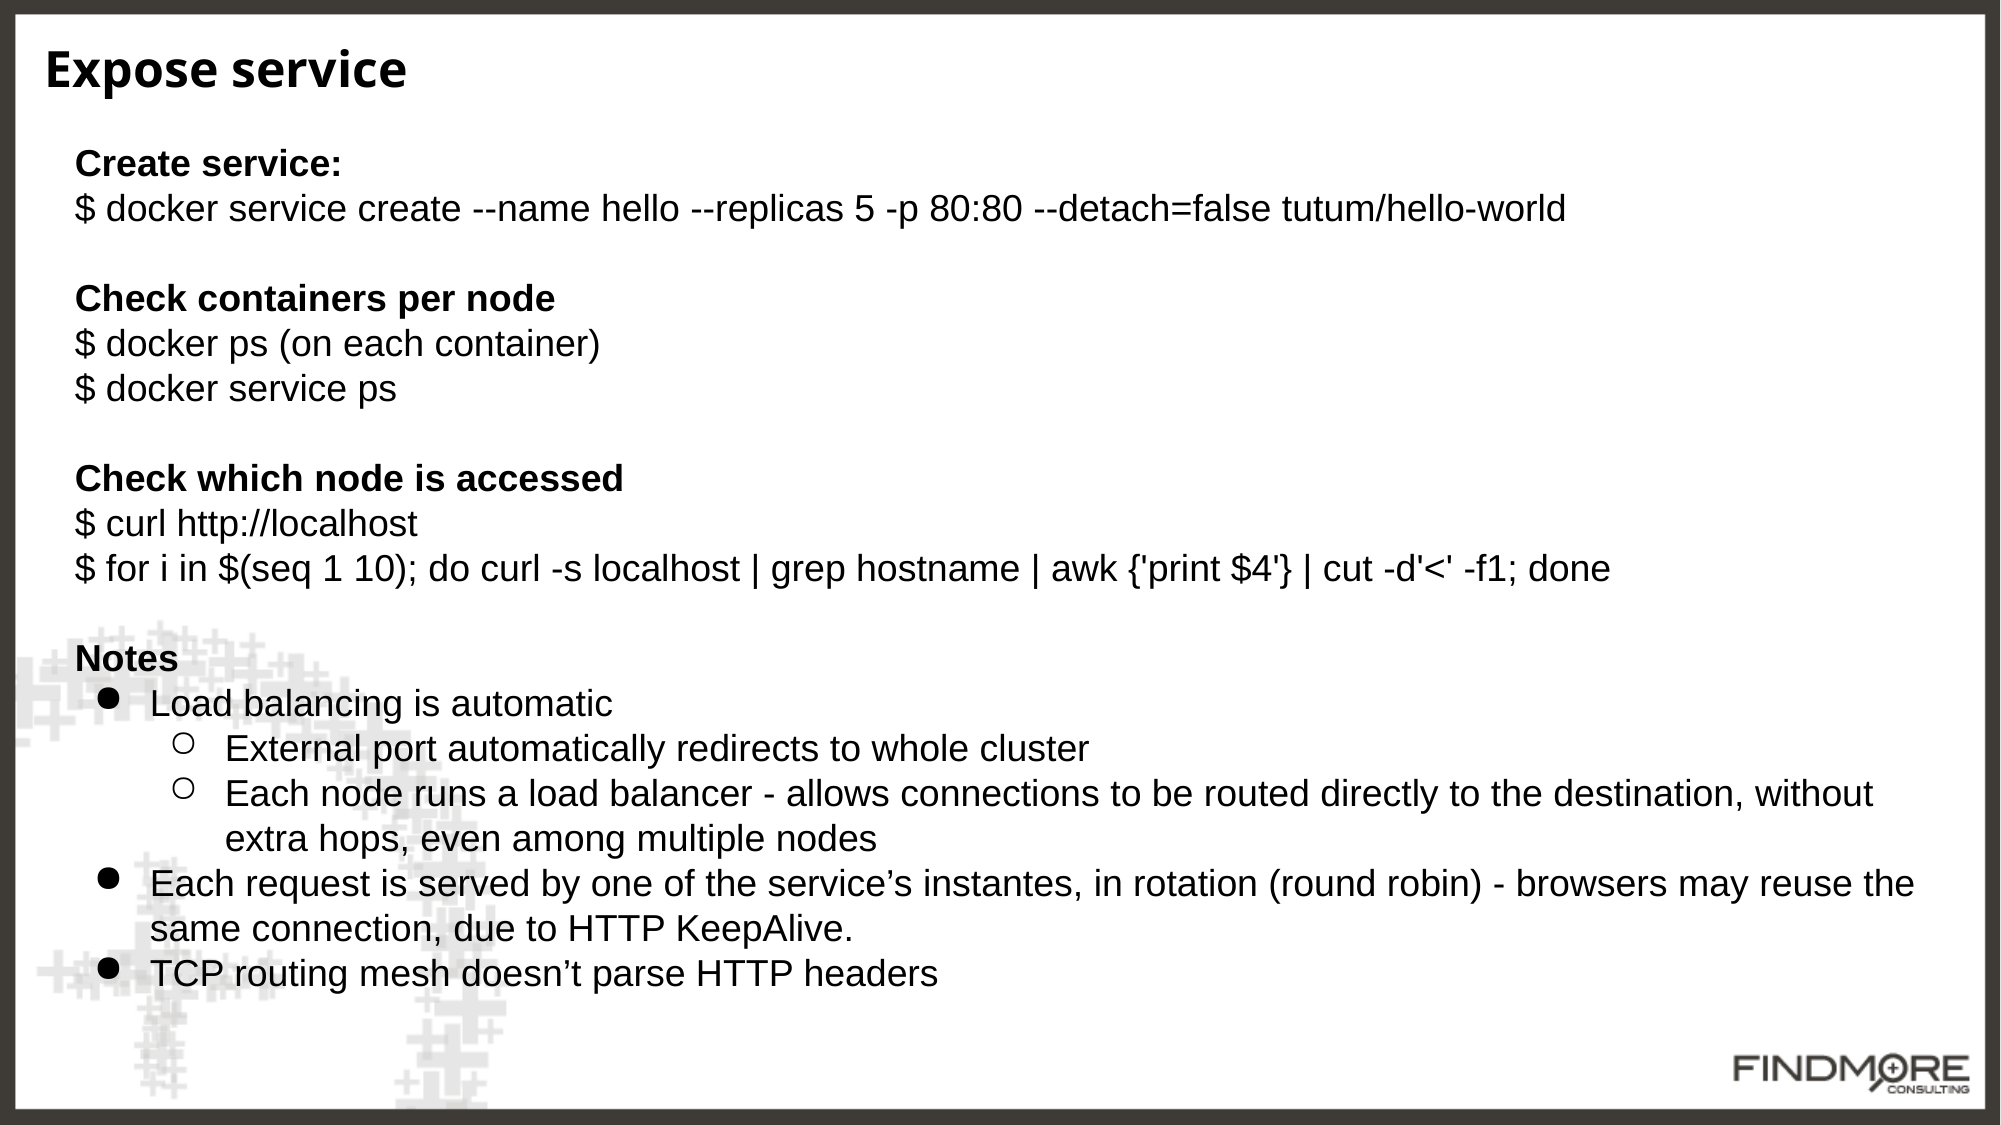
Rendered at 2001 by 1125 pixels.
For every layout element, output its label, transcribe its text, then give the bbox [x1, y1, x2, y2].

text_box Create service: $ docker service create --name hello --replicas 5 -p 80:80 --detach=false tutum/hello-world Check containers per node $ docker ps (on each container) $ docker service ps Check which node is accessed $ curl http://localhost $ for i in $(seq 1 10); do curl -s localhost | grep hostname | awk {'print $4'} | cut -d'<' -f1; done Notes Load balancing is automatic External port automatically redirects to whole cluster Each node runs a load balancer - allows connections to be routed directly to the destination, without extra hops, even among multiple nodes Each request is served by one of the service’s instantes, in rotation (round robin) - browsers may reuse the same connection, due to HTTP KeepAlive. TCP routing mesh doesn’t parse HTTP headers [59, 123, 1950, 1075]
text_box Expose service [29, 30, 1950, 124]
picture [0, 0, 2001, 1125]
